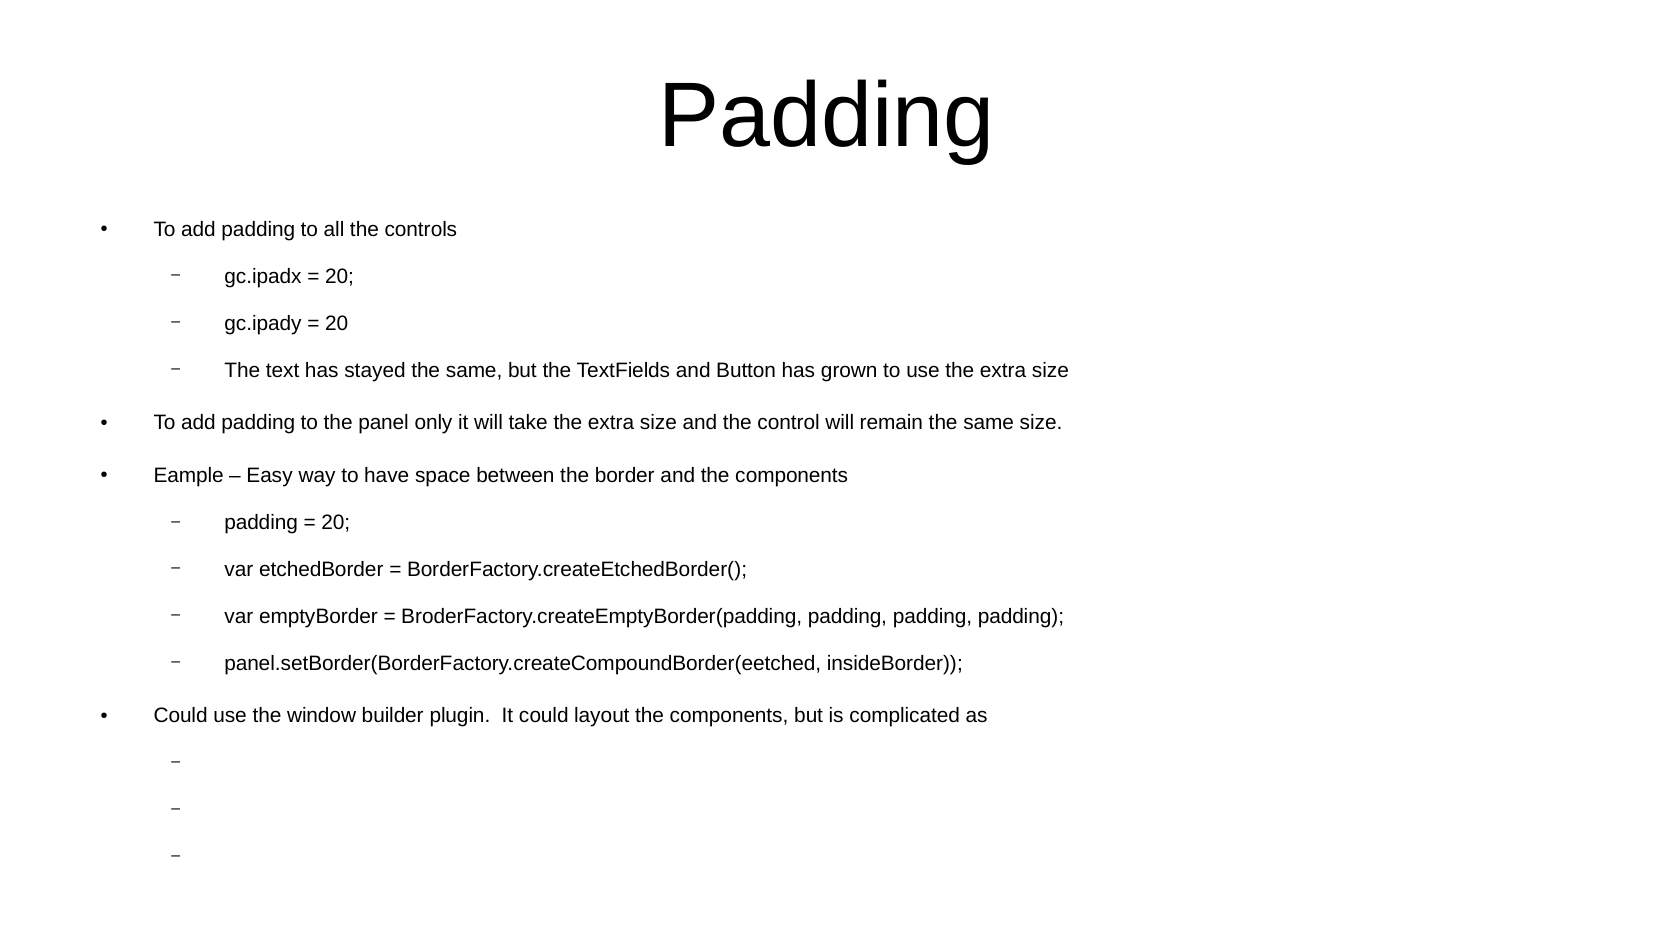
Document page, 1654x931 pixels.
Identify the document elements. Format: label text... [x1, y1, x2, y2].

list To add padding to all the controls gc.ipadx = 20; gc.ipady = 20 The text has stayed the same, but the TextFields and Button has grown to use the extra size To add padding to the panel only it will take the extra size and the control will remain the same size. Eample – Easy way to have space between the border and the components padding = 20; var etchedBorder = BorderFactory.createEtchedBorder(); var emptyBorder = BroderFactory.createEmptyBorder(padding, padding, padding, padding); panel.setBorder(BorderFactory.createCompoundBorder(eetched, insideBorder)); Could use the window builder plugin. It could layout the components, but is complicated as [82, 217, 1621, 901]
title Padding [82, 37, 1571, 193]
